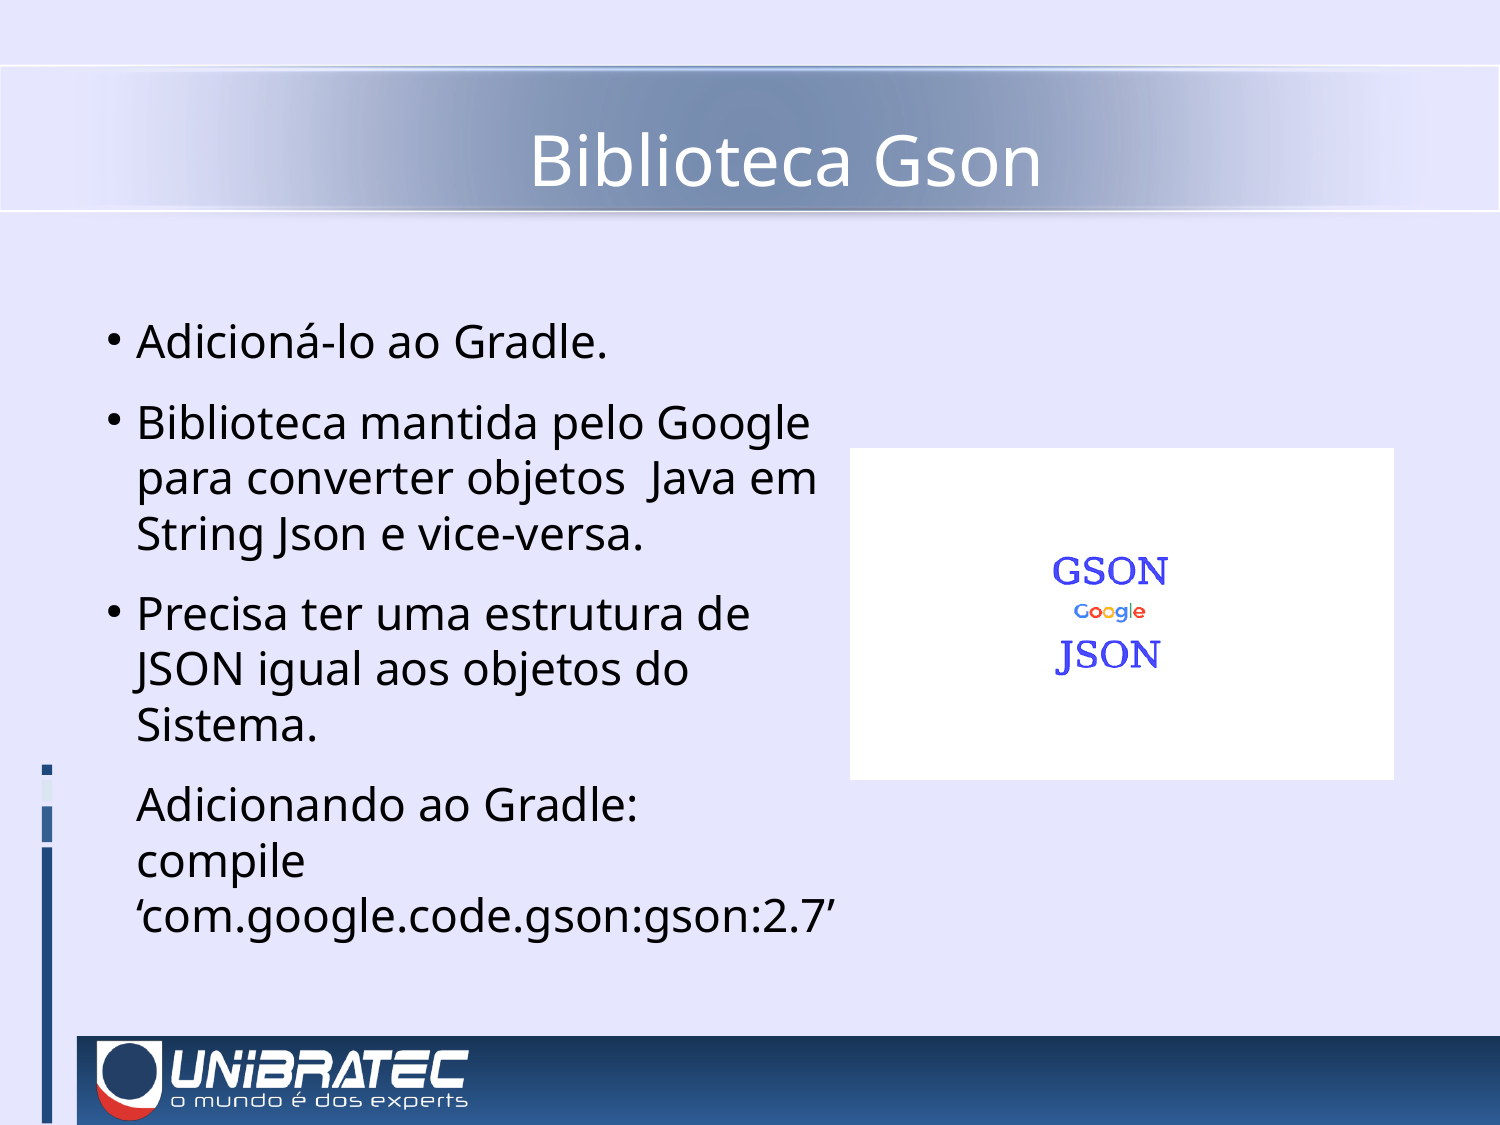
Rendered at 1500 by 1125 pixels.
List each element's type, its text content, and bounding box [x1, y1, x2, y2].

picture [850, 448, 1394, 780]
picture [0, 58, 1500, 227]
picture [96, 1040, 469, 1121]
title Biblioteca Gson [150, 84, 1424, 233]
list Adicioná-lo ao Gradle. Biblioteca mantida pelo Google para converter objetos Java em String Json e vice-versa. Precisa ter uma estrutura de JSON igual aos objetos do Sistema. Adicionando ao Gradle: compile ‘com.google.code.gson:gson:2.7’ [106, 232, 839, 1024]
